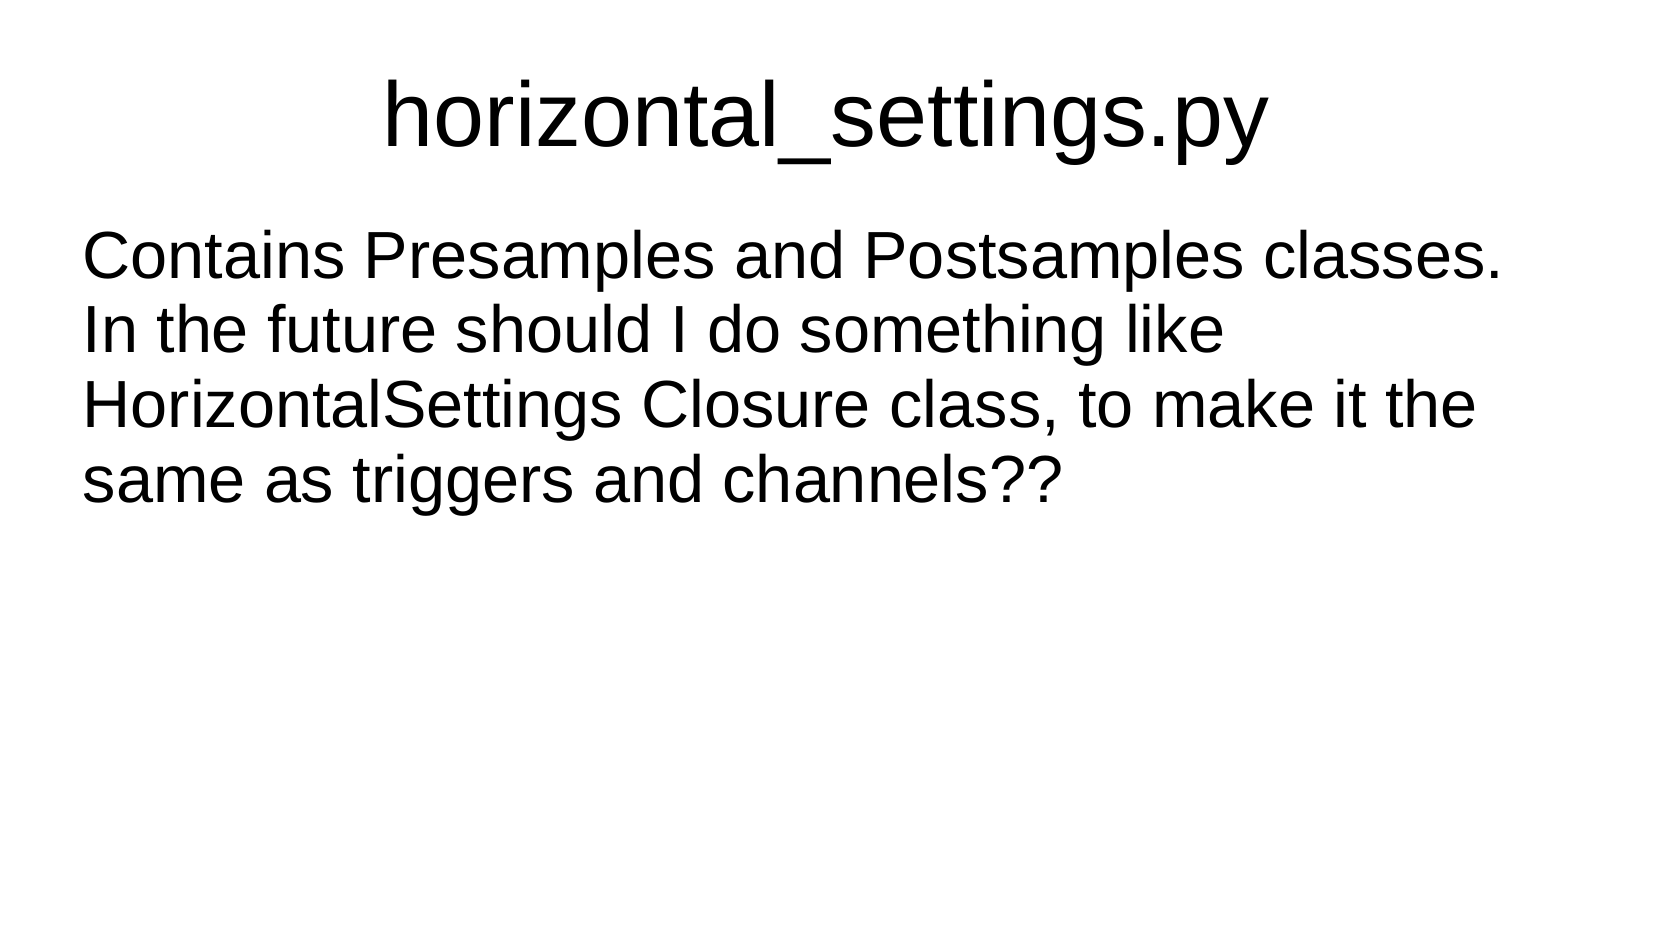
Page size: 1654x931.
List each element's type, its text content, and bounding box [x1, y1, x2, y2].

title horizontal_settings.py [82, 37, 1571, 193]
subtitle Contains Presamples and Postsamples classes. In the future should I do something like HorizontalSettings Closure class, to make it the same as triggers and channels?? [82, 217, 1571, 758]
